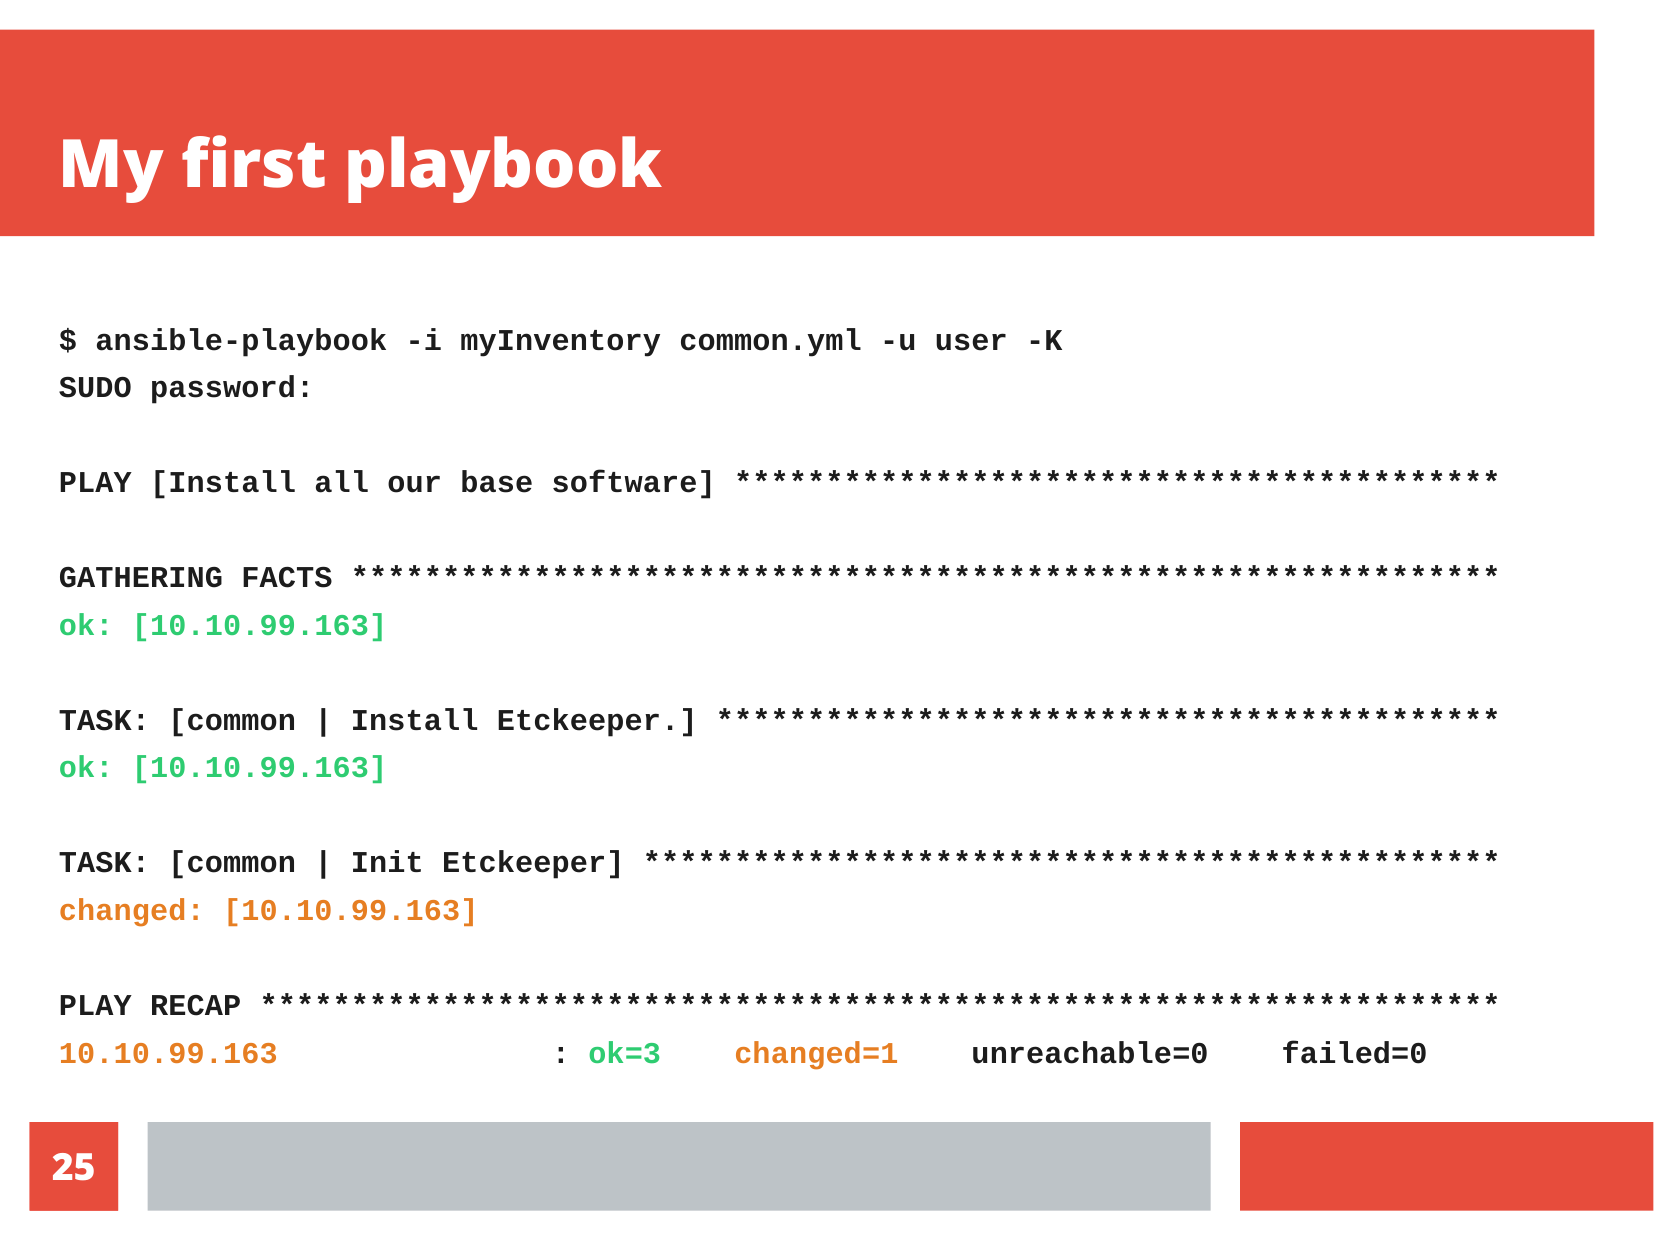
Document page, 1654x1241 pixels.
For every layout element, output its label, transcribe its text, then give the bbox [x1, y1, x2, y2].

title My first playbook [59, 59, 1595, 207]
list $ ansible-playbook -i myInventory common.yml -u user -K SUDO password: PLAY [Install all our base software] ****************************************** GATHERING FACTS *************************************************************** ok: [10.10.99.163] TASK: [common | Install Etckeeper.] ******************************************* ok: [10.10.99.163] TASK: [common | Init Etckeeper] *********************************************** changed: [10.10.99.163] PLAY RECAP ******************************************************************** 10.10.99.163 : ok=3 changed=1 unreachable=0 failed=0 [59, 324, 1565, 1093]
